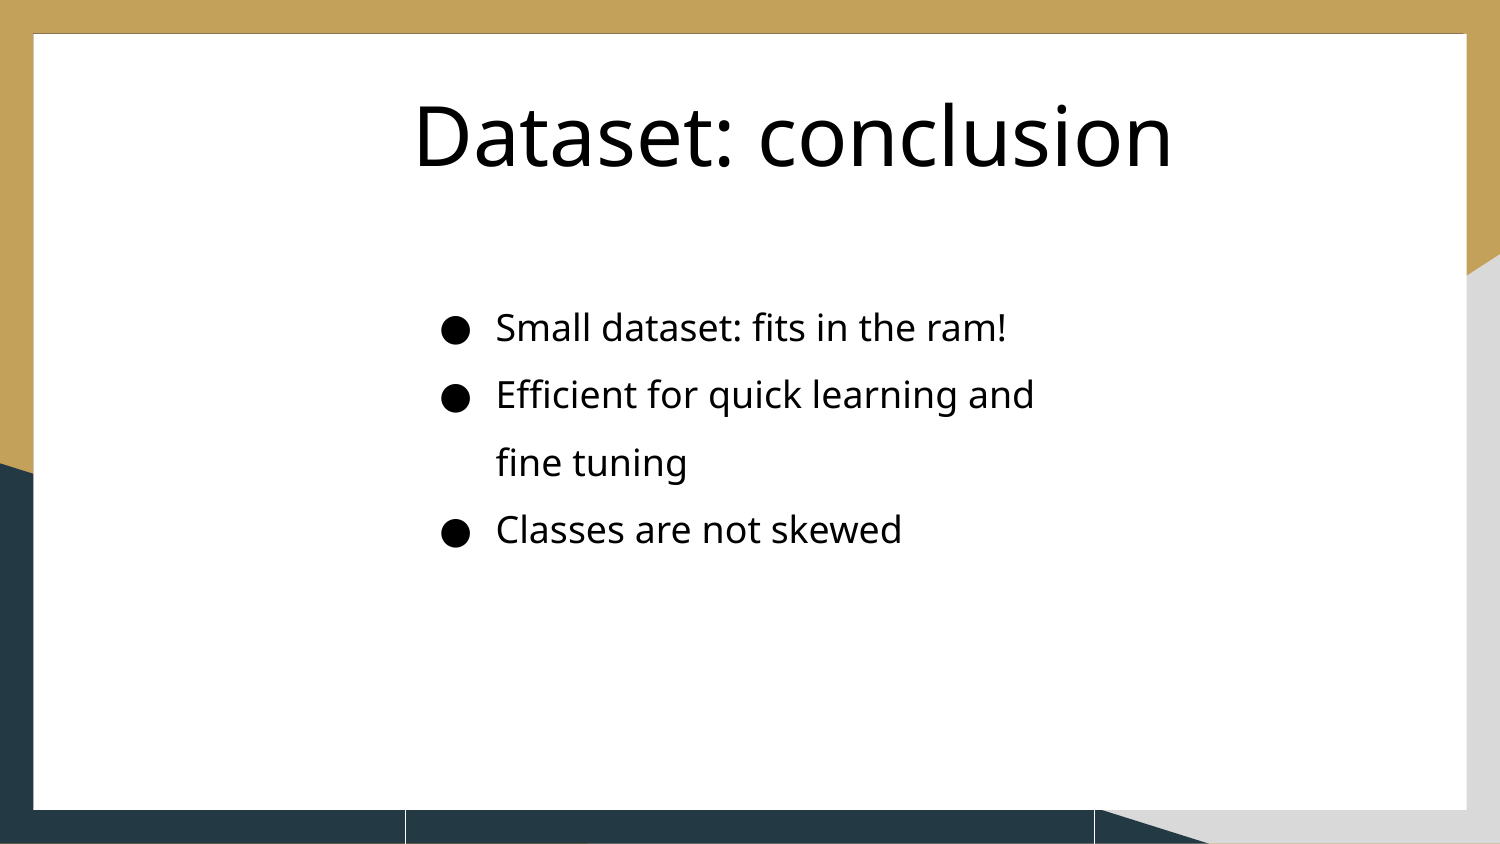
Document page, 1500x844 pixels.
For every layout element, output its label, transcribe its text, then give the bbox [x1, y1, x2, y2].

list Small dataset: fits in the ram! Efficient for quick learning and fine tuning Classes are not skewed [405, 266, 1095, 844]
title Dataset: conclusion [360, 68, 1228, 172]
